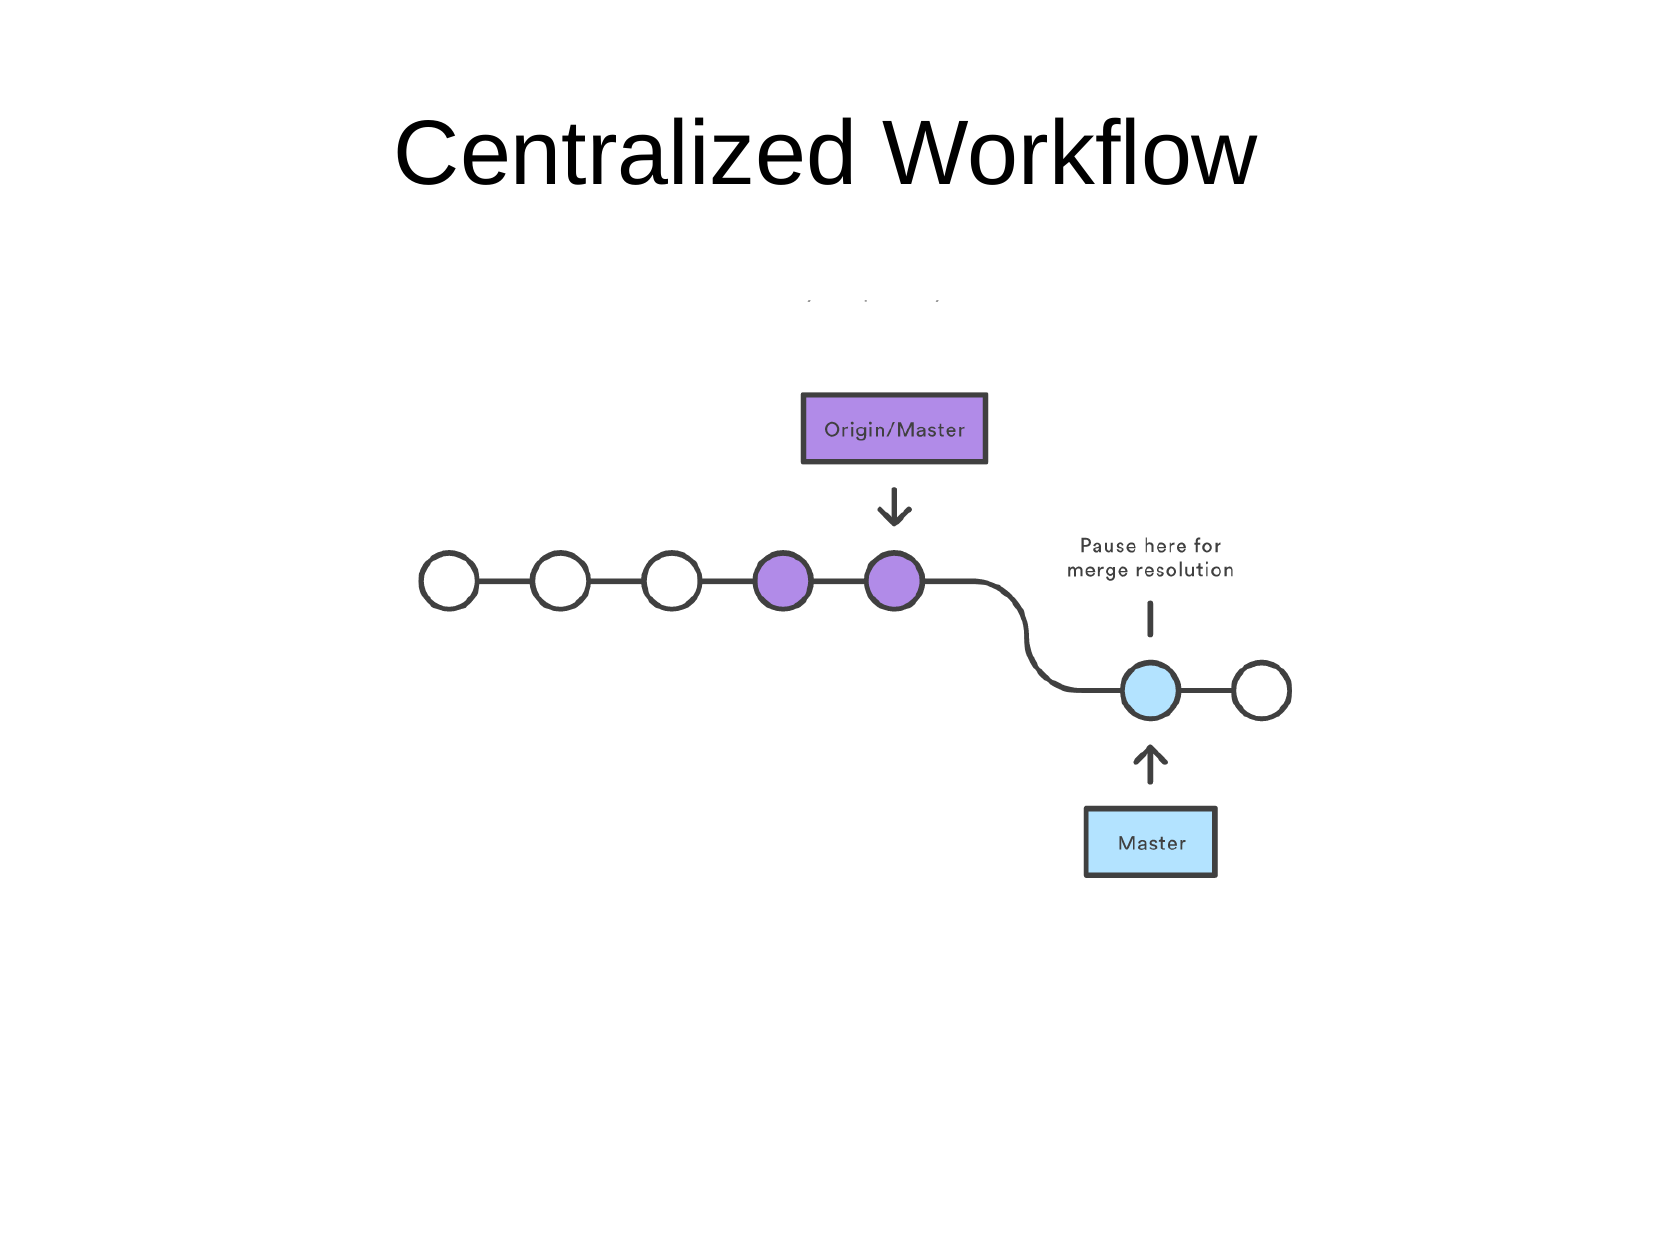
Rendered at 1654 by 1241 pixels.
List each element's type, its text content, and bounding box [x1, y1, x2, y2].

title Centralized Workflow [82, 49, 1571, 257]
picture [224, 300, 1486, 886]
